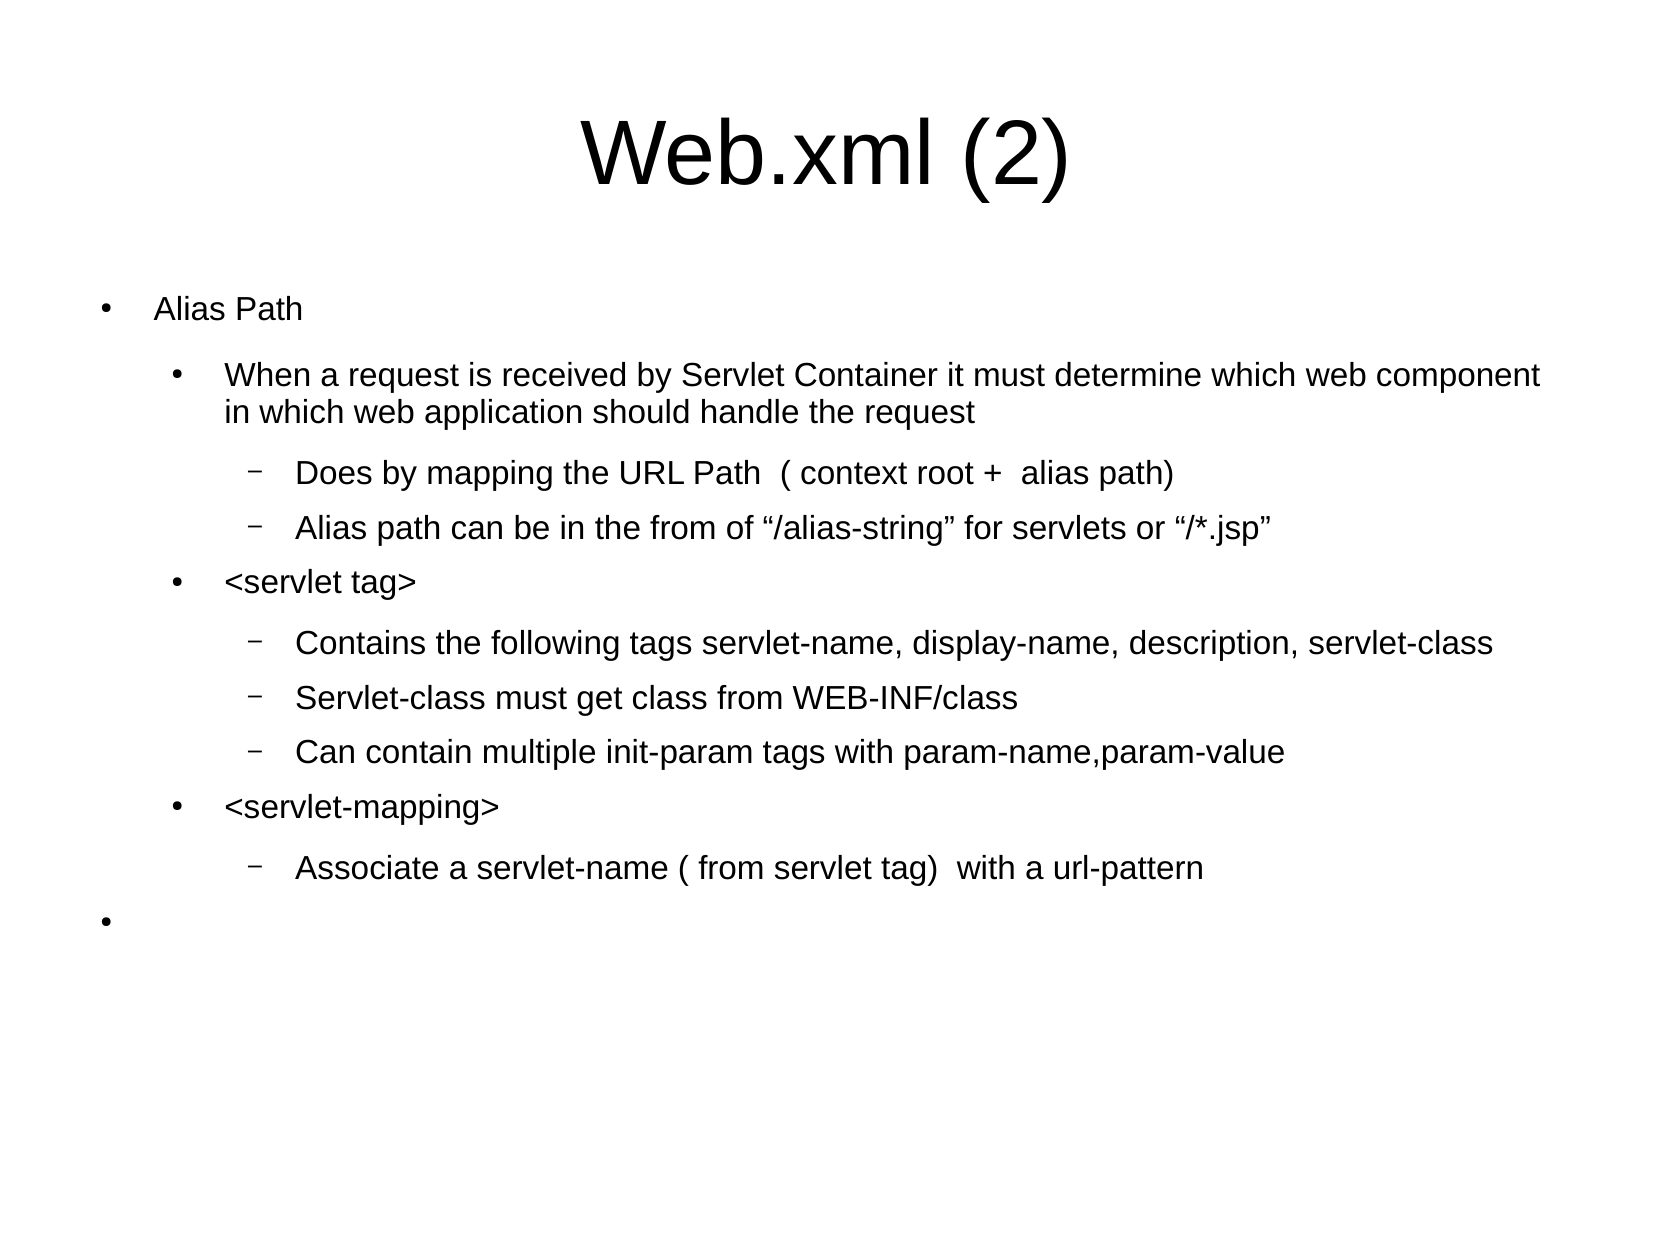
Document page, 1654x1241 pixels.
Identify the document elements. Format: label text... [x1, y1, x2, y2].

list Alias Path When a request is received by Servlet Container it must determine which web component in which web application should handle the request Does by mapping the URL Path ( context root + alias path) Alias path can be in the from of “/alias-string” for servlets or “/*.jsp” <servlet tag> Contains the following tags servlet-name, display-name, description, servlet-class Servlet-class must get class from WEB-INF/class Can contain multiple init-param tags with param-name,param-value <servlet-mapping> Associate a servlet-name ( from servlet tag) with a url-pattern [82, 290, 1571, 1109]
title Web.xml (2) [82, 49, 1571, 257]
